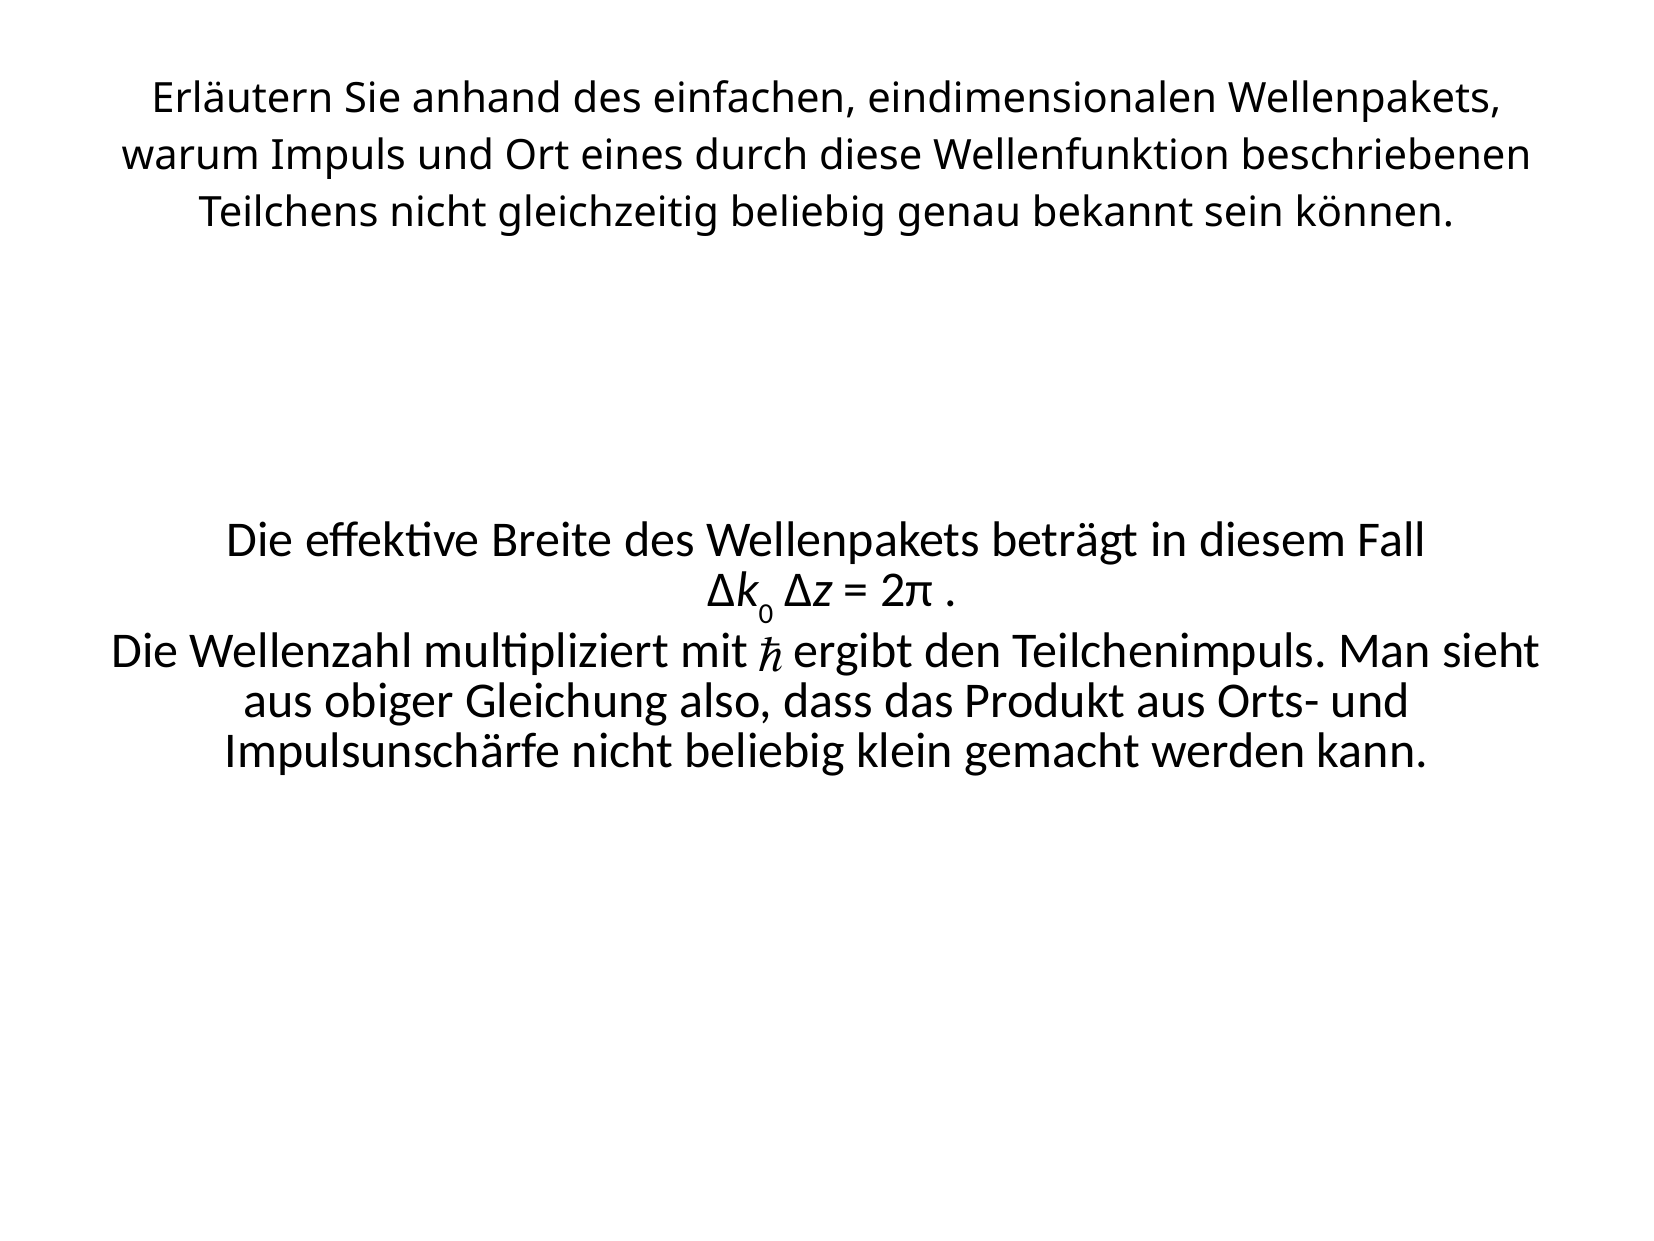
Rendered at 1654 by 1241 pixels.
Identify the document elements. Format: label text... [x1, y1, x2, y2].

chart [750, 630, 791, 681]
title Erläutern Sie anhand des einfachen, eindimensionalen Wellenpakets, warum Impuls und Ort eines durch diese Wellenfunktion beschriebenen Teilchens nicht gleichzeitig beliebig genau bekannt sein können. [82, 49, 1571, 257]
subtitle Die effektive Breite des Wellenpakets beträgt in diesem Fall Δk0 Δz = 2π . Die Wellenzahl multipliziert mit ergibt den Teilchenimpuls. Man sieht aus obiger Gleichung also, dass das Produkt aus Orts- und Impulsunschärfe nicht beliebig klein gemacht werden kann. [82, 290, 1571, 1010]
